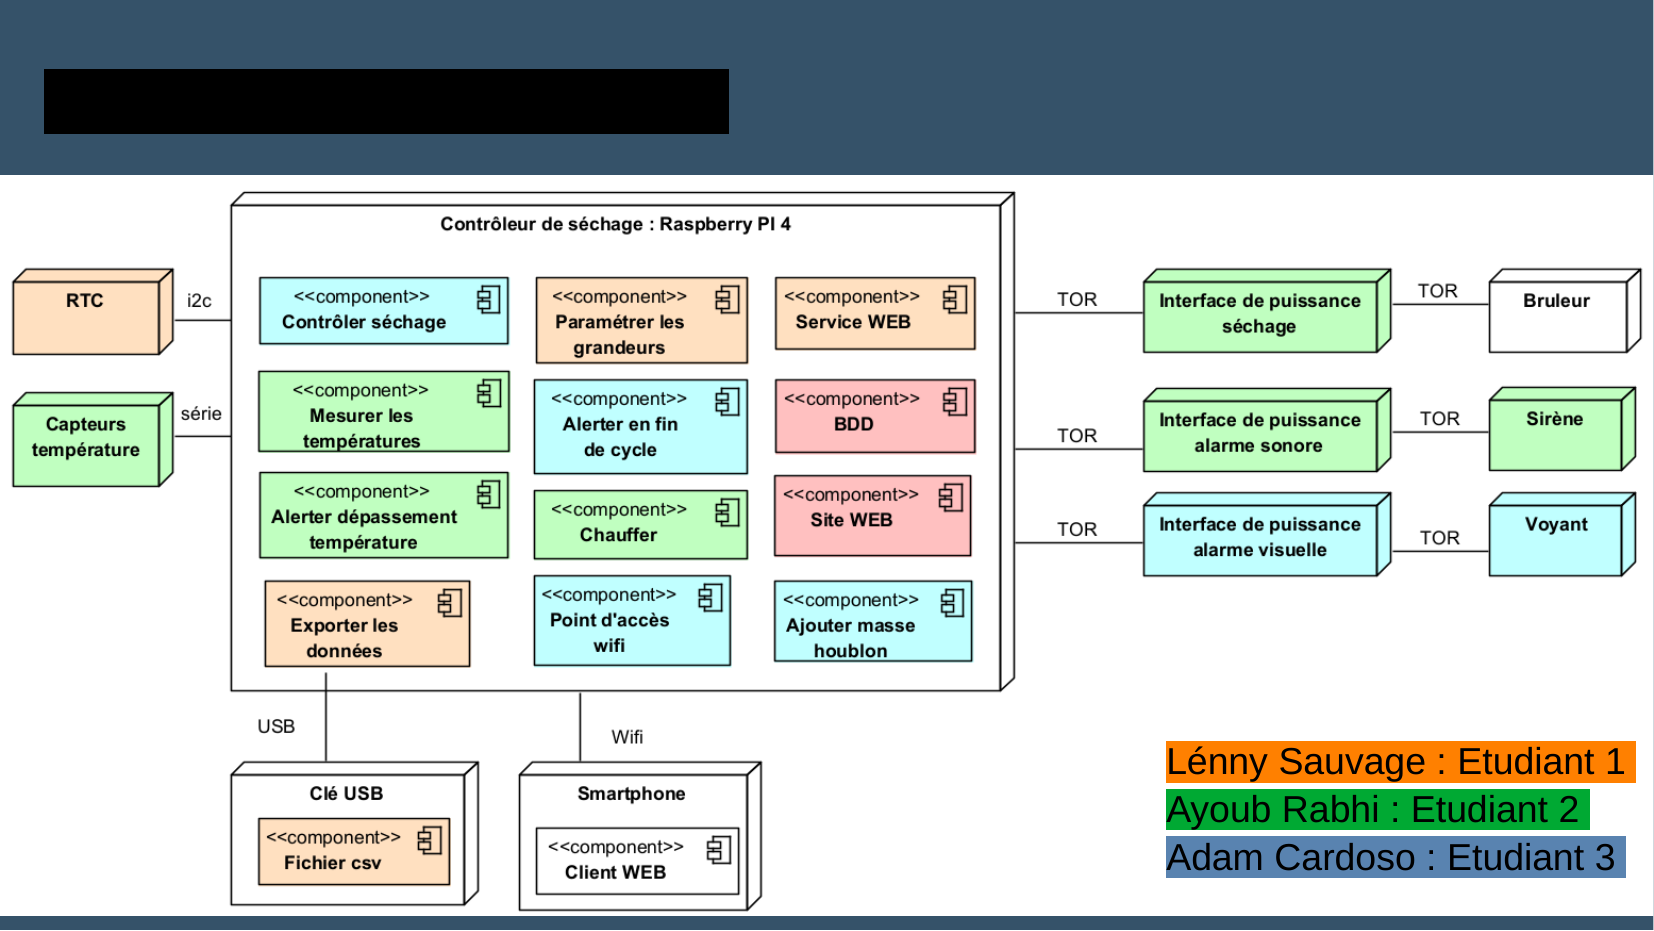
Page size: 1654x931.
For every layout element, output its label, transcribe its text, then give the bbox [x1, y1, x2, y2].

picture [0, 175, 1654, 916]
text_box Lénny Sauvage : Etudiant 1 Ayoub Rabhi : Etudiant 2 Adam Cardoso : Etudiant 3 [1151, 733, 1654, 886]
text_box Diagramme de déploiment [29, 61, 869, 207]
